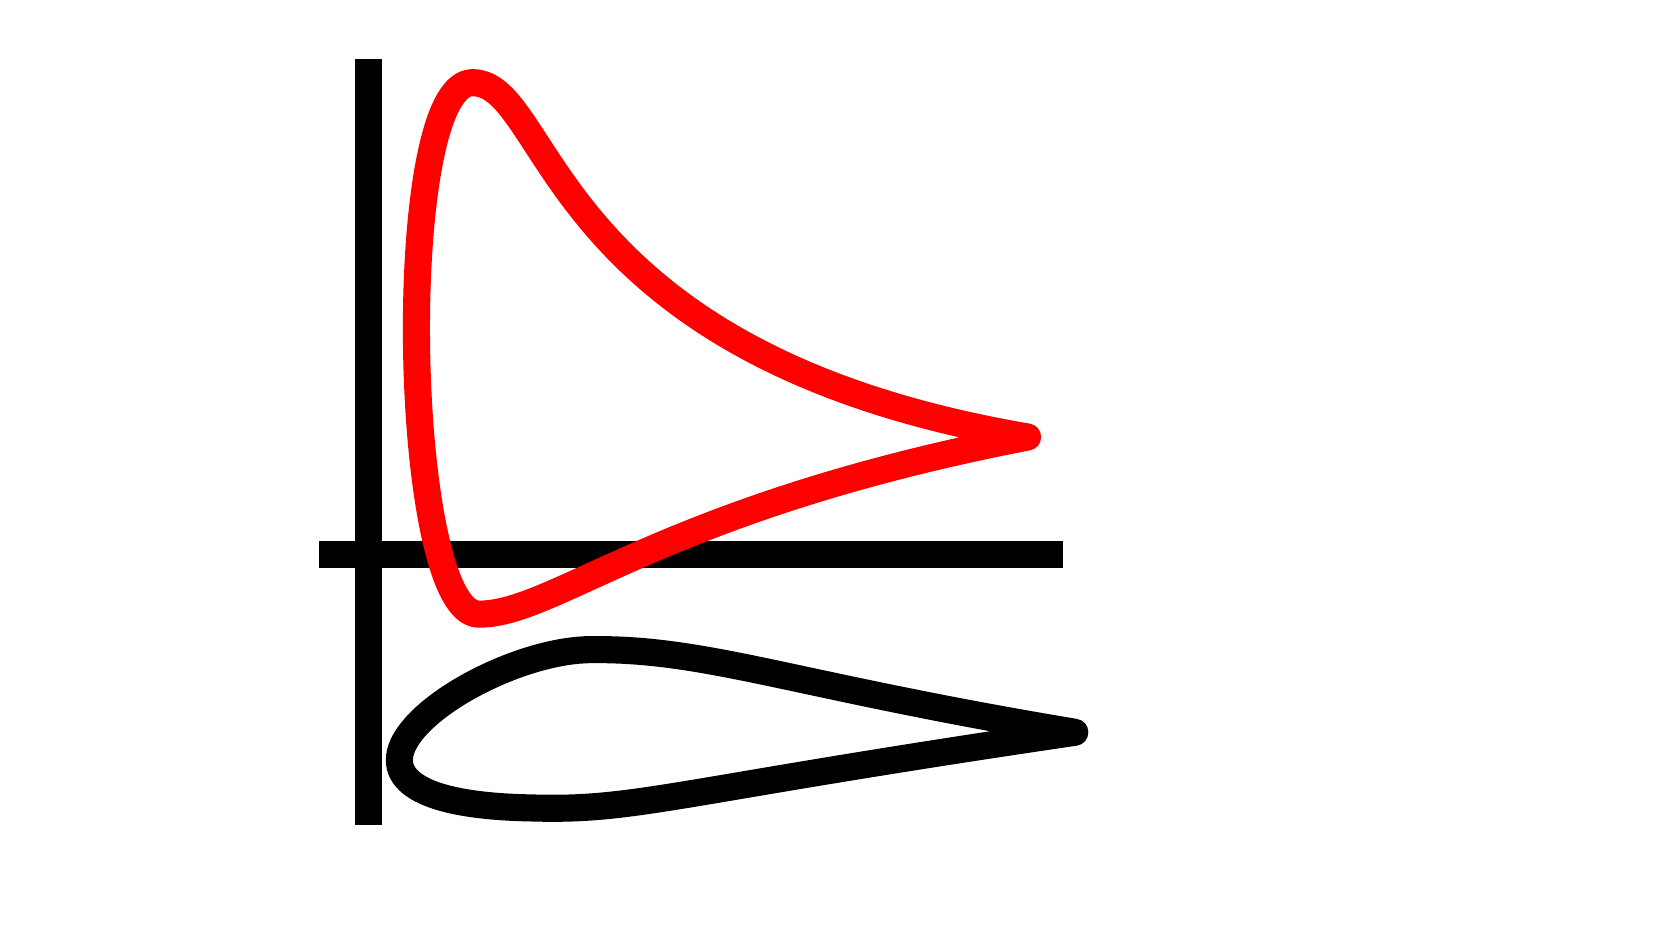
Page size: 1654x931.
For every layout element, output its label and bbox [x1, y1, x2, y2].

text_box [399, 649, 1075, 809]
